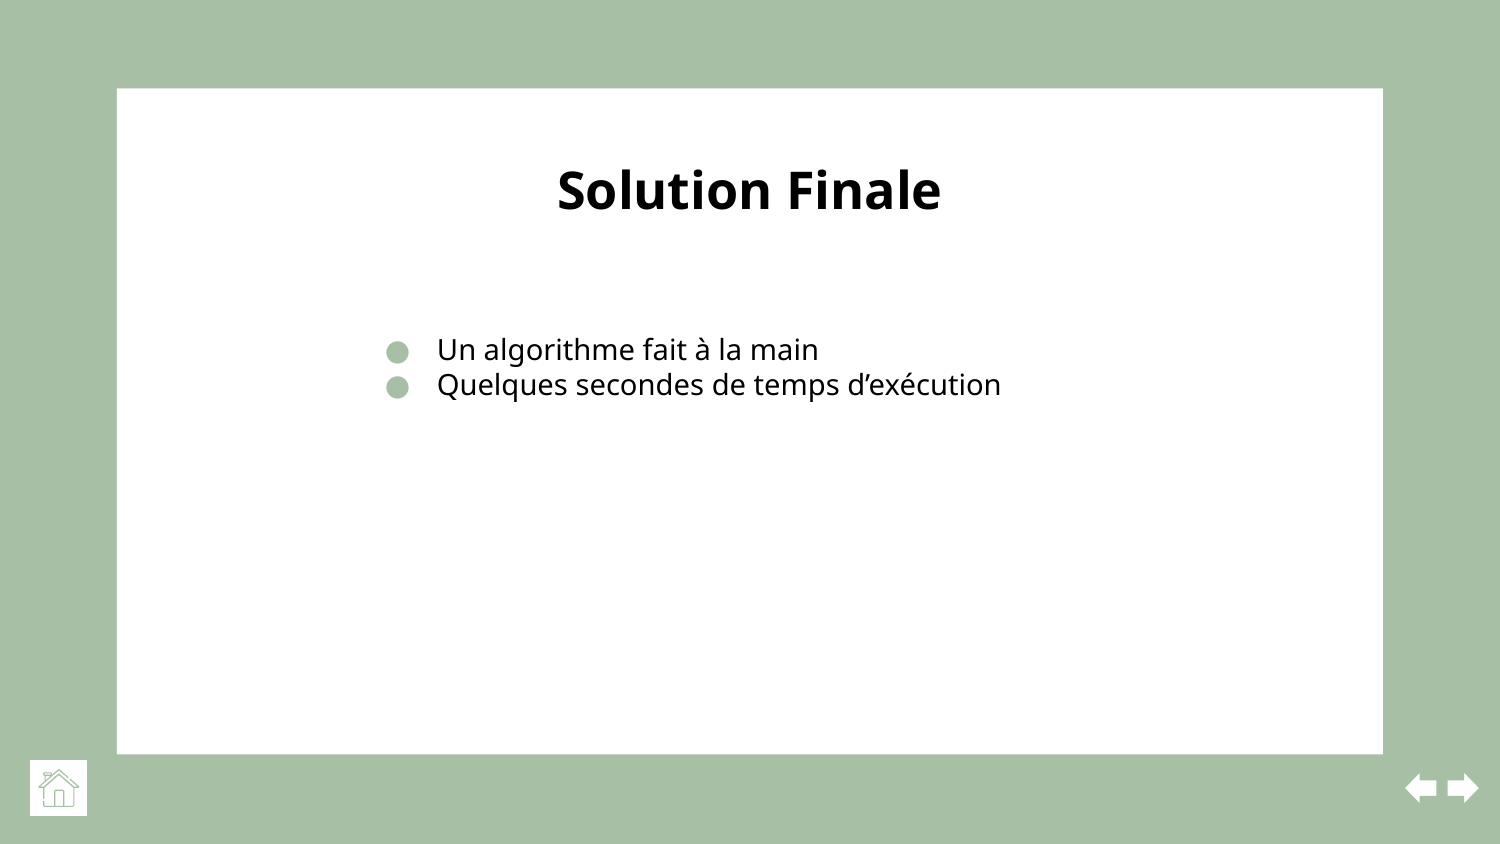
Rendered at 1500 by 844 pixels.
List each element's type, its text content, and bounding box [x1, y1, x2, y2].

title Solution Finale [116, 142, 1383, 233]
text_box [1446, 770, 1481, 806]
text_box [1403, 771, 1438, 806]
text_box [29, 758, 88, 818]
list Un algorithme fait à la main Quelques secondes de temps d’exécution [346, 316, 1154, 673]
